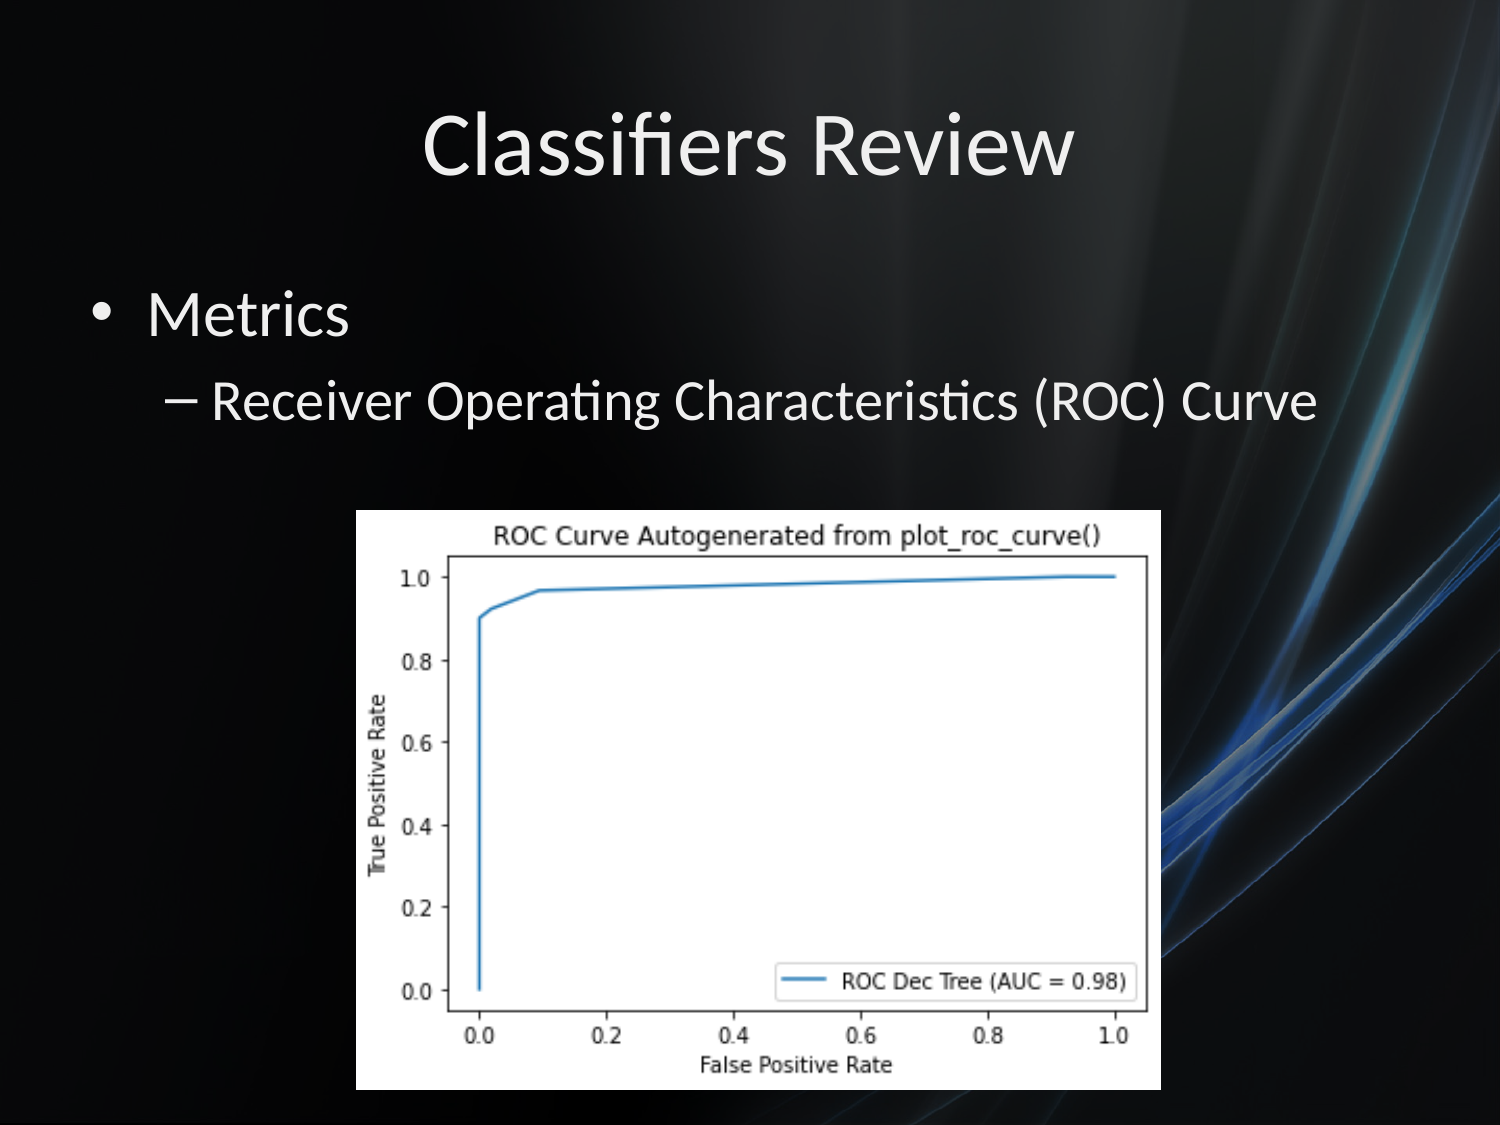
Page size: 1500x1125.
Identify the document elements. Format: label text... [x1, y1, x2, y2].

title Classifiers Review [75, 45, 1425, 233]
list Metrics Receiver Operating Characteristics (ROC) Curve [75, 262, 1425, 1005]
picture [0, 0, 1500, 1125]
